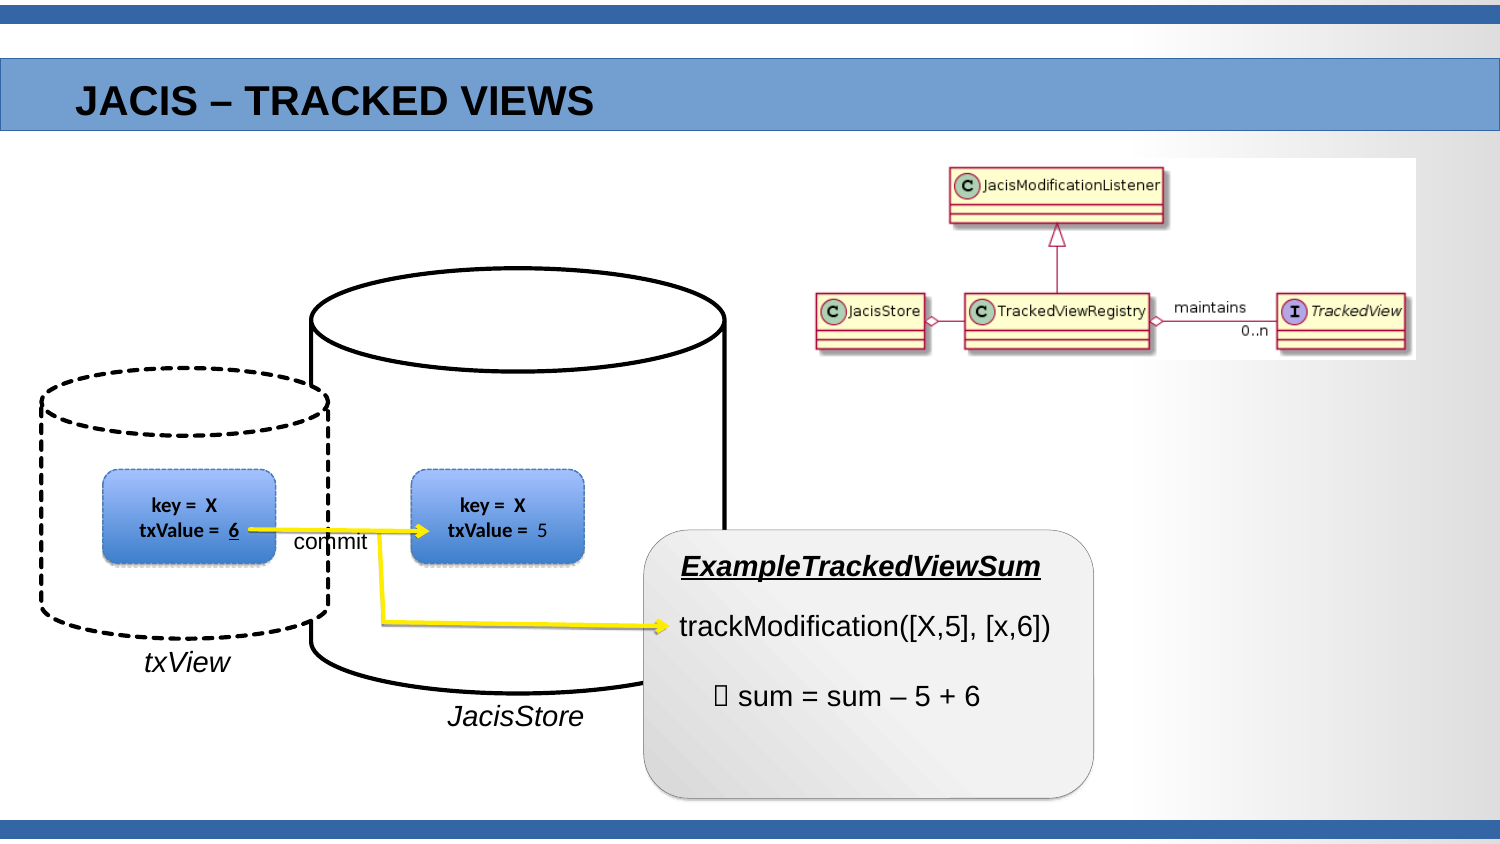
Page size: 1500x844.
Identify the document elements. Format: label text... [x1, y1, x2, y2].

text_box trackModification([X,5], [x,6])  sum = sum – 5 + 6 [664, 600, 1132, 720]
picture [809, 158, 1416, 360]
text_box JacisStore [403, 690, 629, 741]
title JACIS – Object type specification [41, 368, 329, 436]
text_box [41, 324, 1094, 799]
text_box key = X txValue = 6 [102, 469, 276, 564]
text_box key = X txValue = 5 [411, 469, 585, 564]
text_box ExampleTrackedViewSum [666, 540, 1134, 590]
text_box txView [74, 635, 300, 686]
text_box commit [278, 519, 385, 528]
text_box commit [278, 535, 378, 562]
title JACIS – tracked views [63, 52, 1199, 151]
title JACIS – Object type specification [311, 268, 725, 372]
